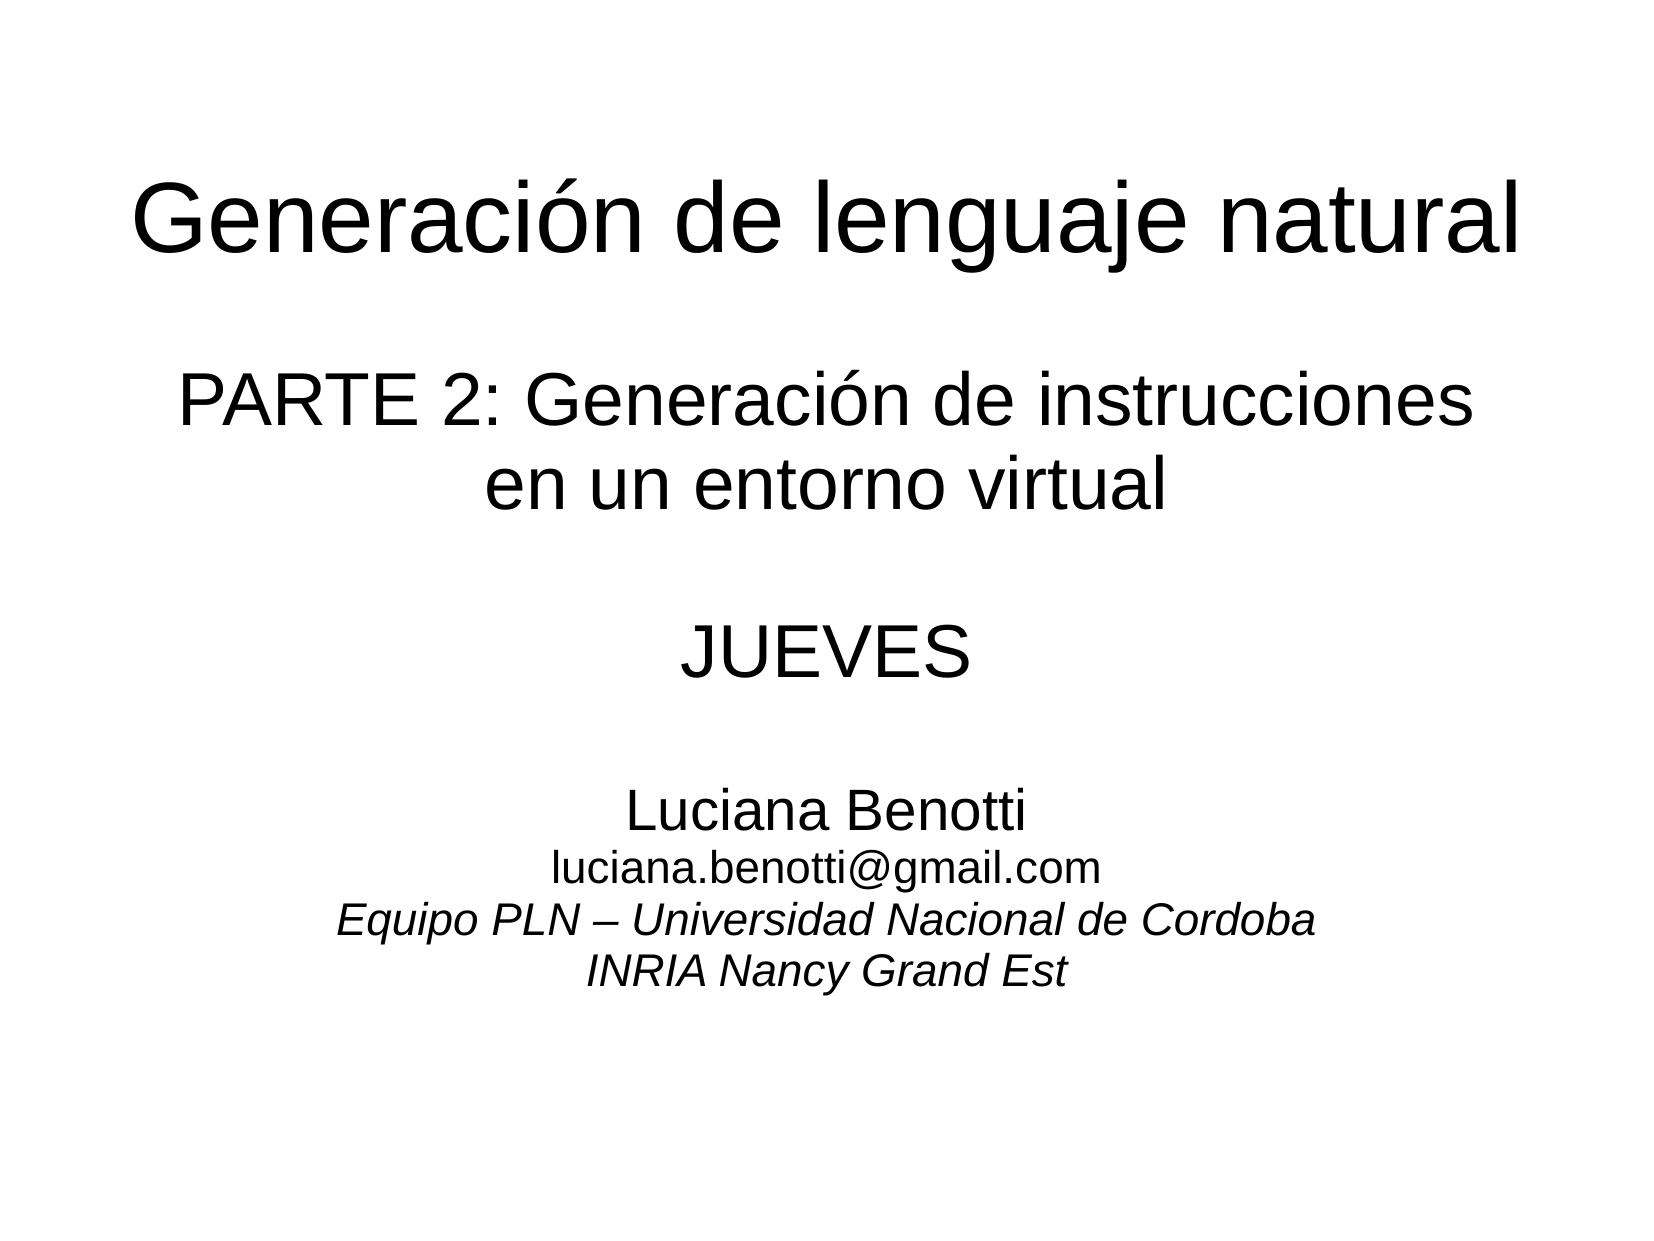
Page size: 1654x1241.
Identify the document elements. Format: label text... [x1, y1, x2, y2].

subtitle Generación de lenguaje natural PARTE 2: Generación de instrucciones en un entorno virtual JUEVES Luciana Benotti luciana.benotti@gmail.com Equipo PLN – Universidad Nacional de Cordoba INRIA Nancy Grand Est [82, 49, 1571, 1109]
